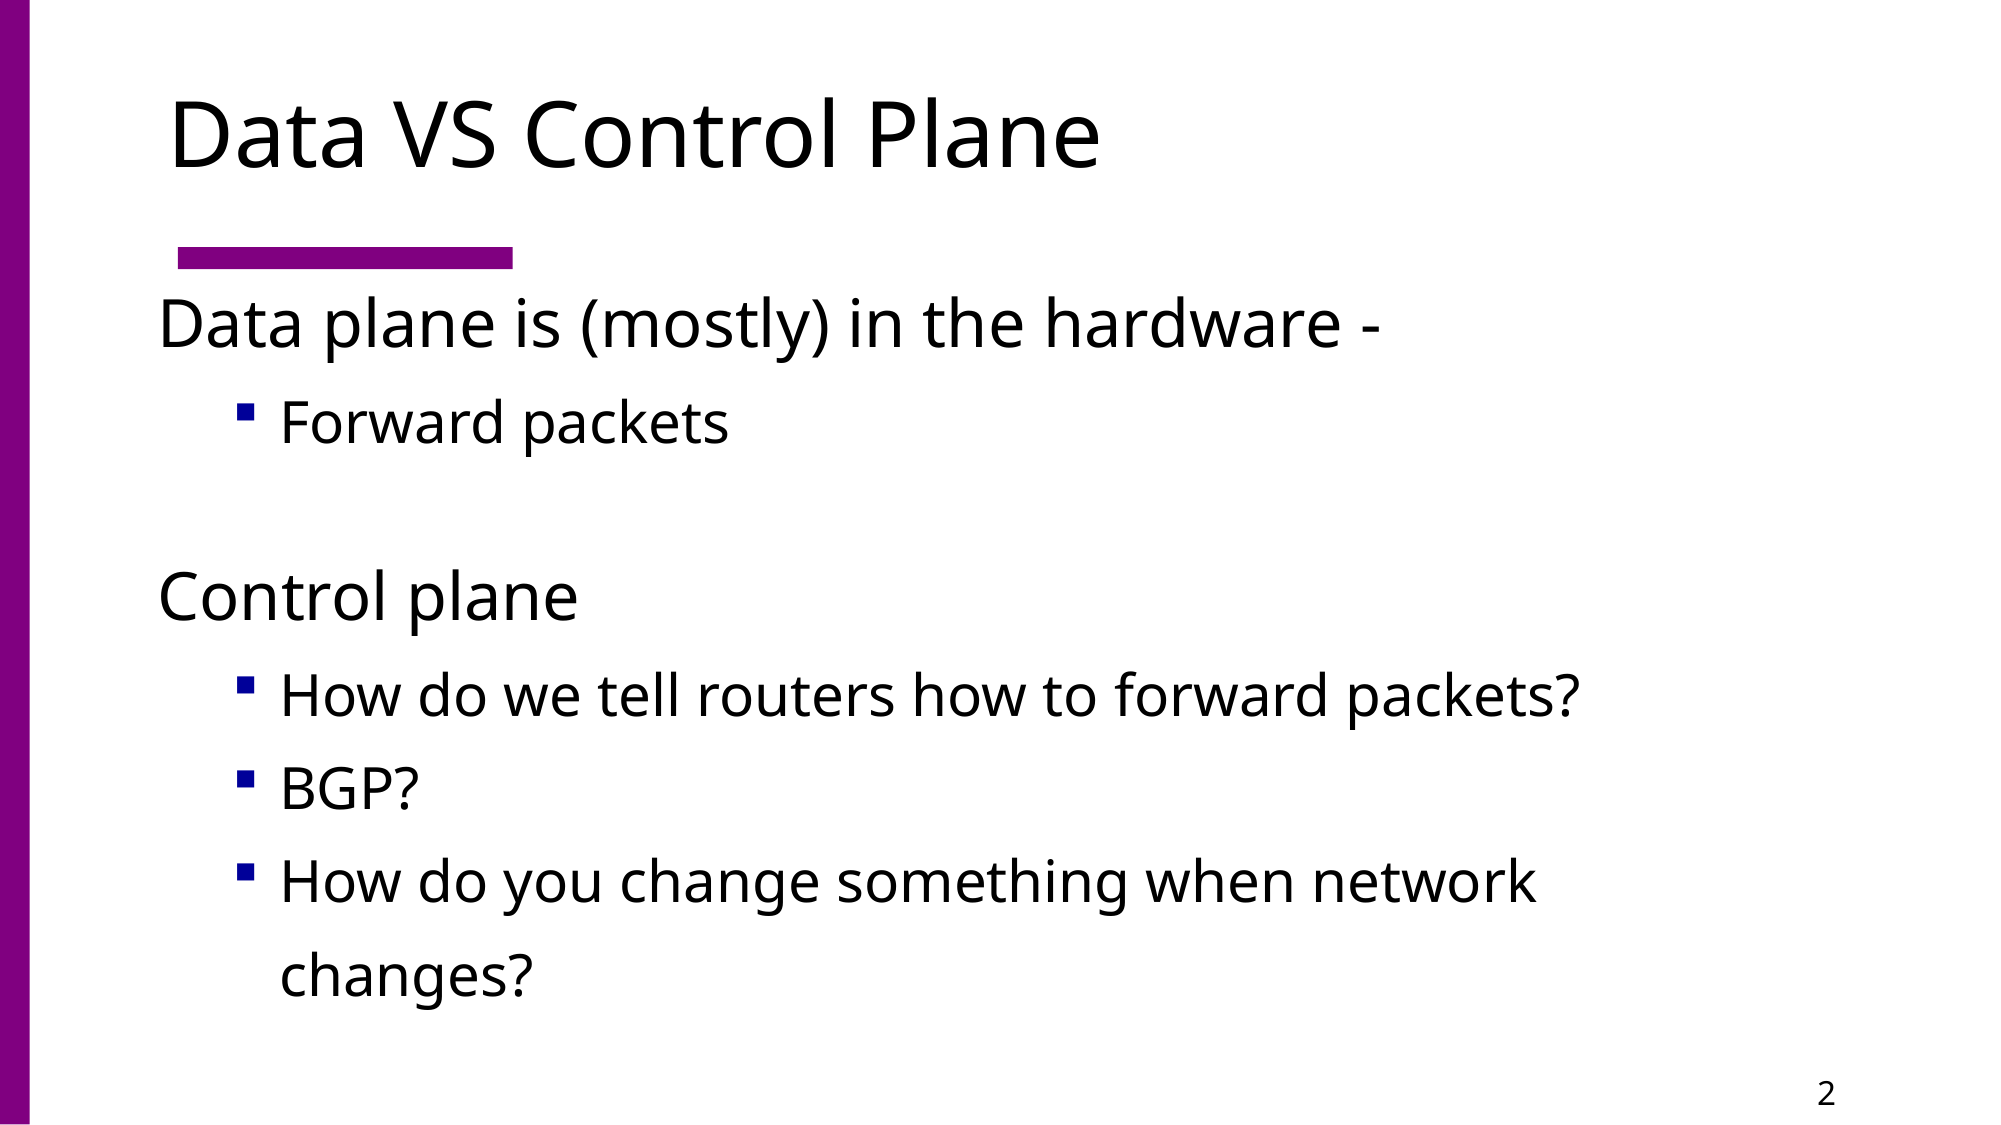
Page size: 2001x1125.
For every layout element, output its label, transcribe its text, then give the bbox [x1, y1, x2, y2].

title Data VS Control Plane [116, 37, 1817, 225]
list Data plane is (mostly) in the hardware - Forward packets Control plane How do we tell routers how to forward packets? BGP? How do you change something when network changes? [142, 273, 1843, 1037]
